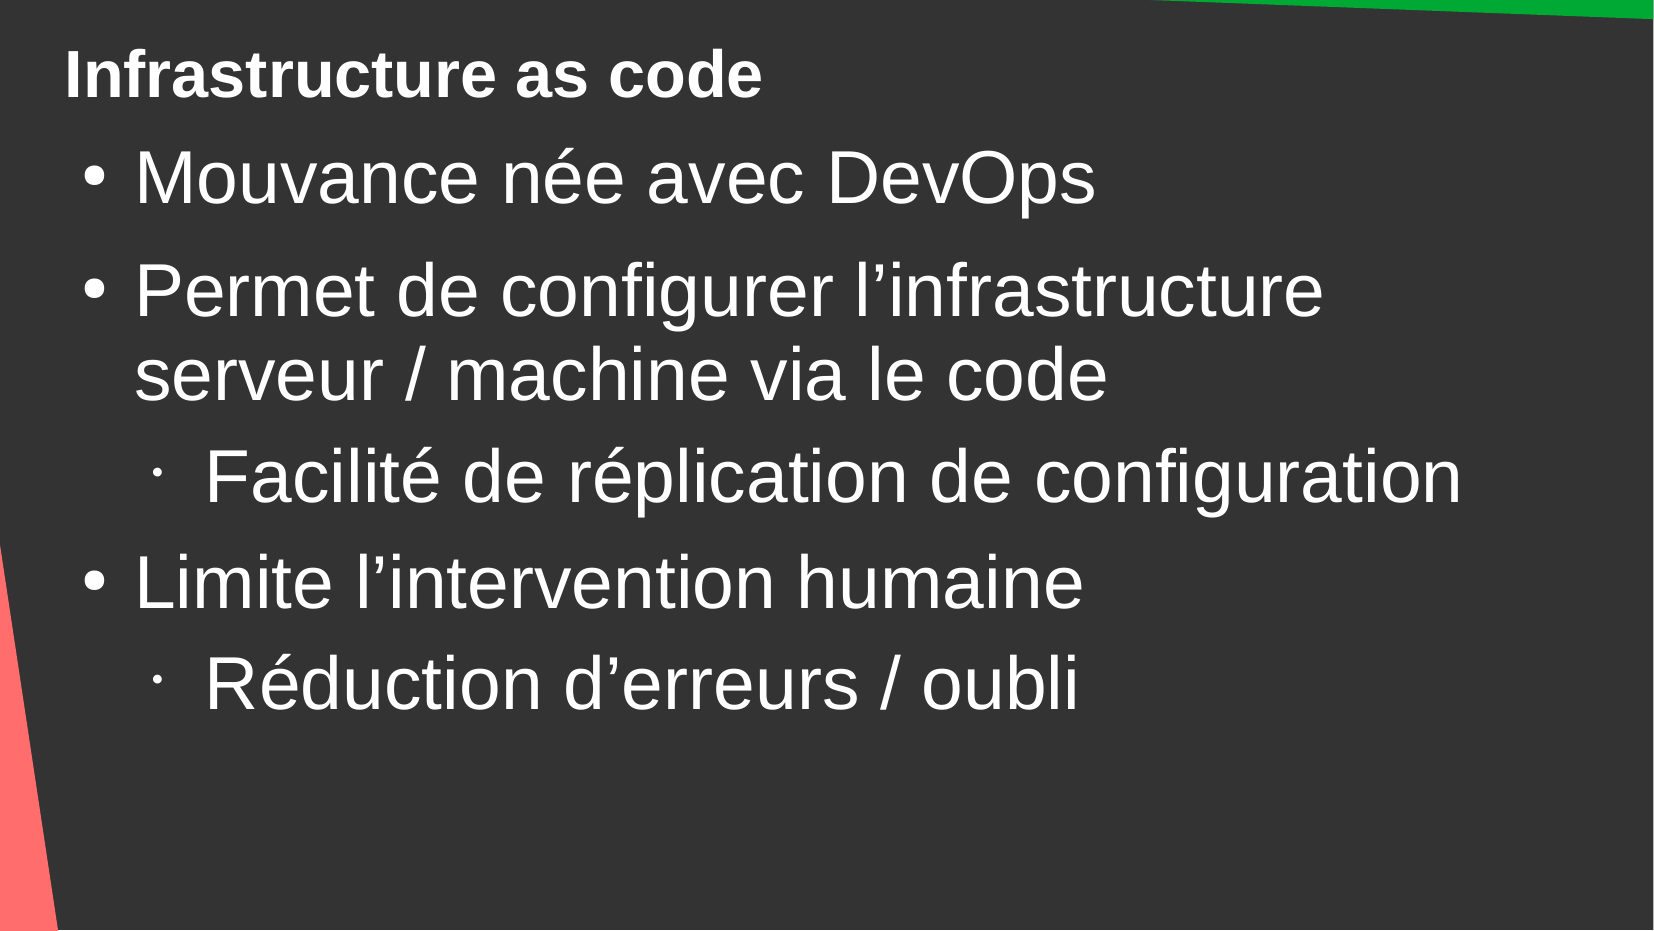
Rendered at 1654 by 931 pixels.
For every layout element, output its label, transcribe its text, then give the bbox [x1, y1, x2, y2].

text_box [1150, 0, 1654, 20]
title Infrastructure as code [64, 37, 1388, 115]
text_box [0, 544, 59, 931]
list Mouvance née avec DevOps Permet de configurer l’infrastructure serveur / machine via le code Facilité de réplication de configuration Limite l’intervention humaine Réduction d’erreurs / oubli [63, 135, 1542, 768]
